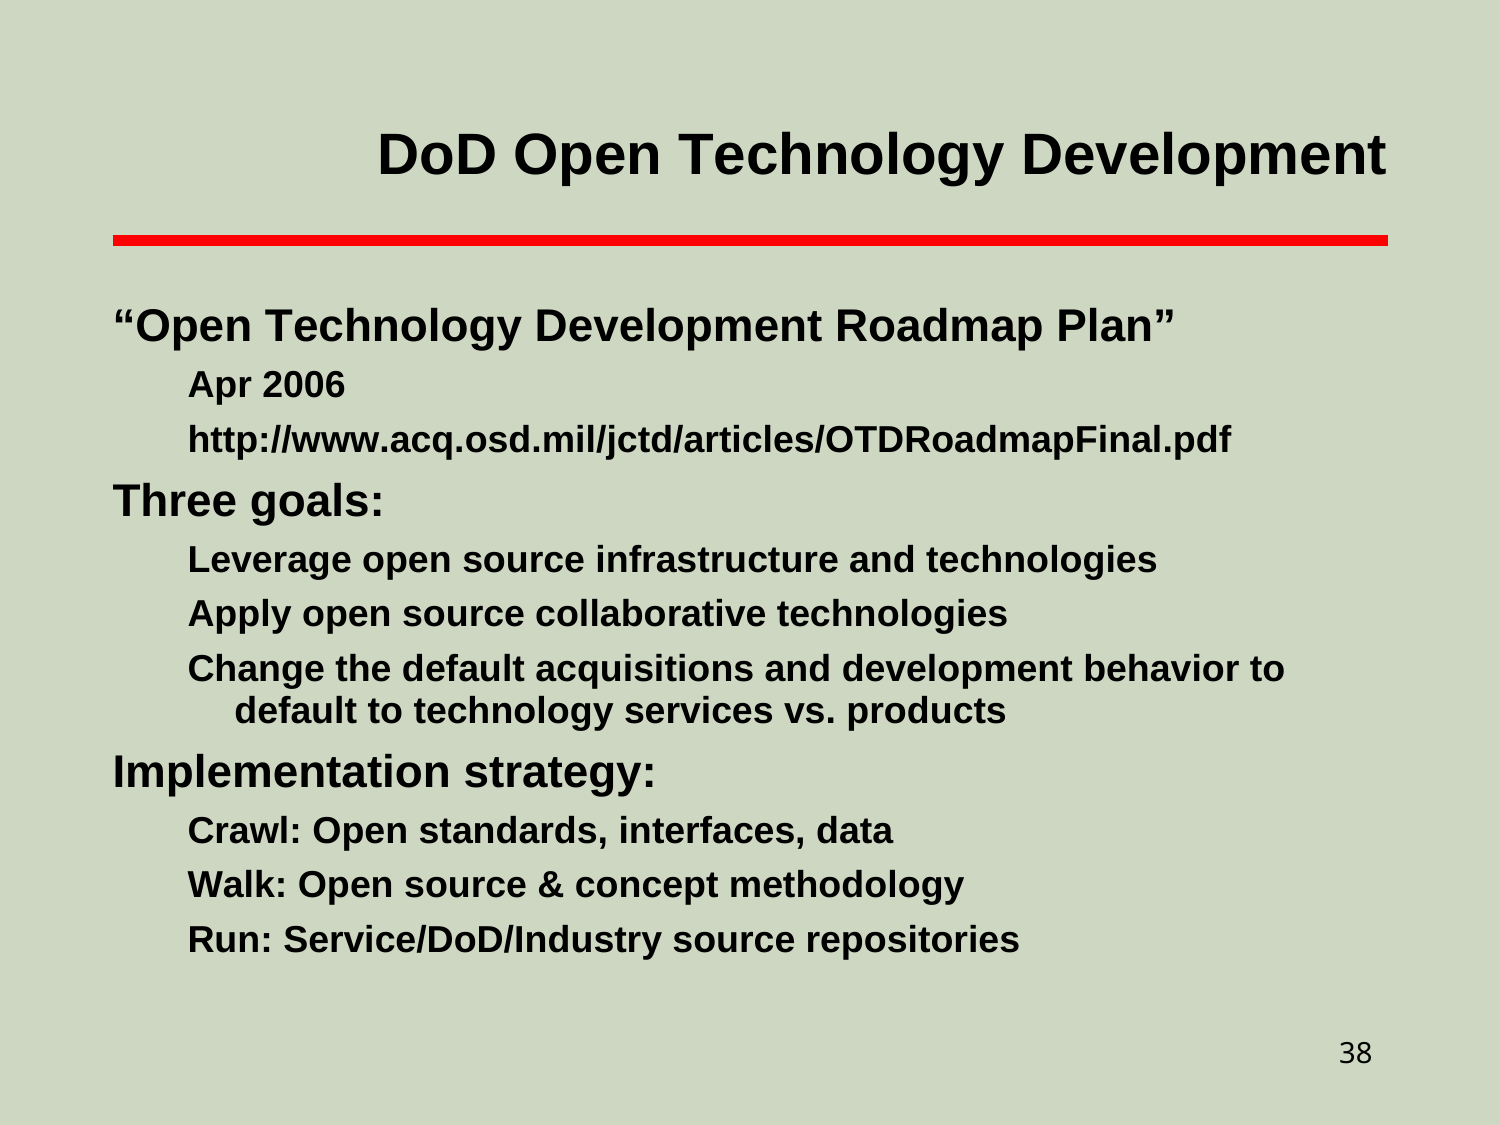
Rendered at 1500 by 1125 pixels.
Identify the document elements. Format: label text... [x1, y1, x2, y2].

title DoD Open Technology Development [337, 93, 1388, 217]
list “Open Technology Development Roadmap Plan” Apr 2006 http://www.acq.osd.mil/jctd/articles/OTDRoadmapFinal.pdf Three goals: Leverage open source infrastructure and technologies Apply open source collaborative technologies Change the default acquisitions and development behavior to default to technology services vs. products Implementation strategy: Crawl: Open standards, interfaces, data Walk: Open source & concept methodology Run: Service/DoD/Industry source repositories [112, 299, 1388, 1084]
